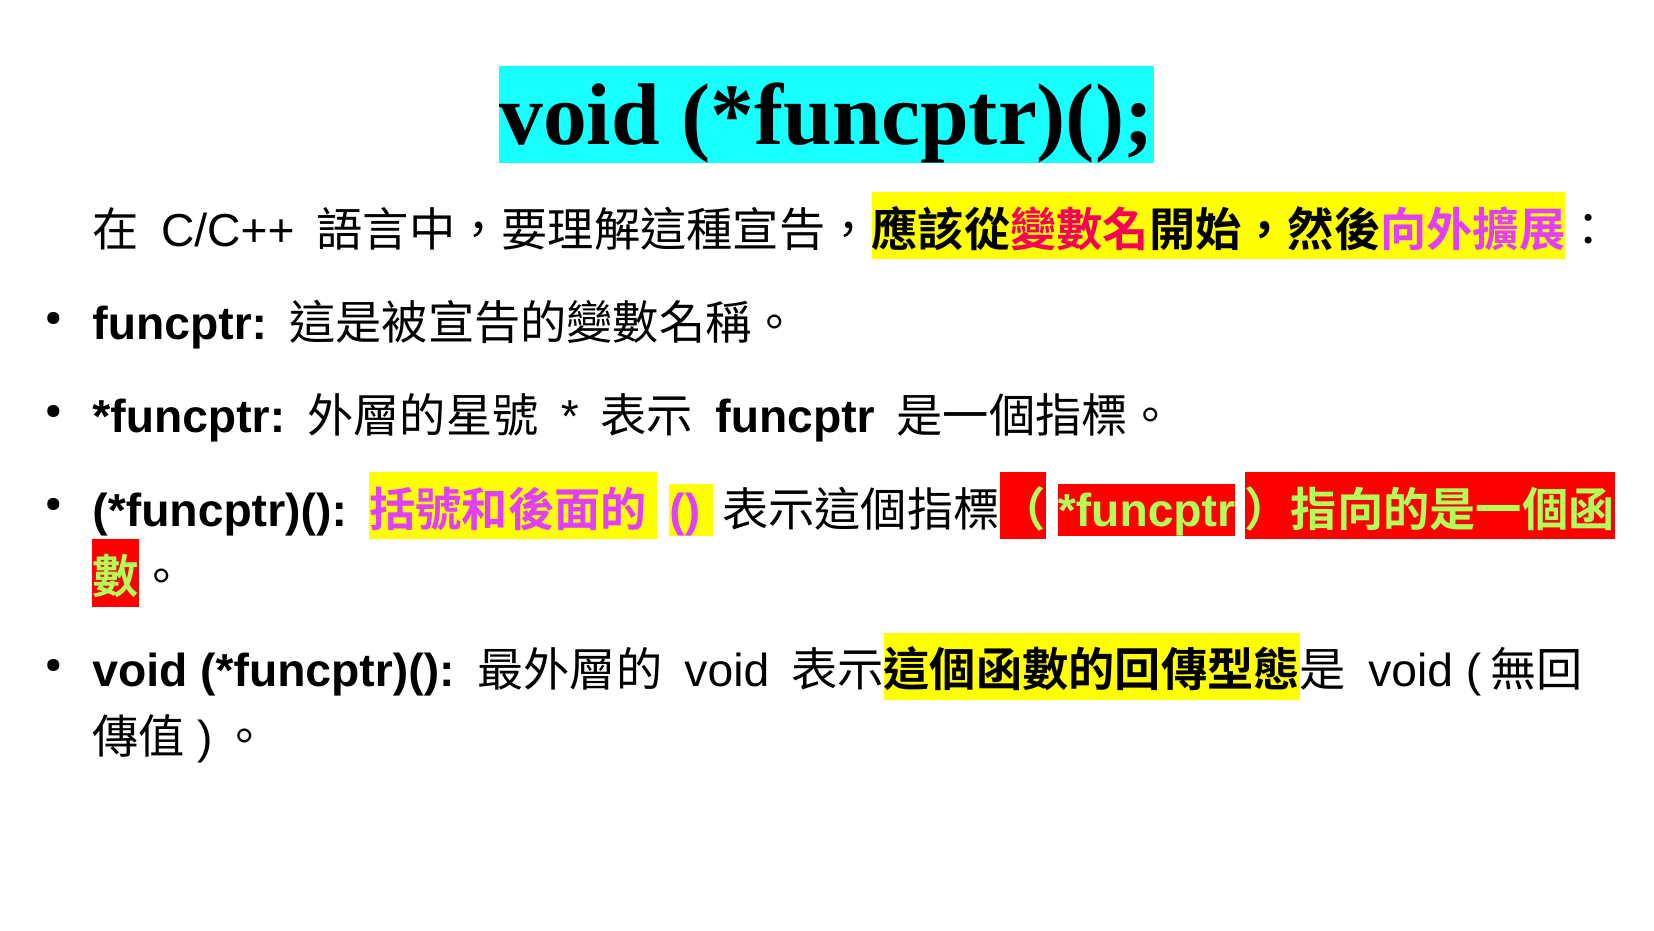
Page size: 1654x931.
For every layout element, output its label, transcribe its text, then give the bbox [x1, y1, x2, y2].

list 在 C/C++ 語言中，要理解這種宣告，應該從變數名開始，然後向外擴展： funcptr: 這是被宣告的變數名稱。 *funcptr: 外層的星號 * 表示 funcptr 是一個指標。 (*funcptr)(): 括號和後面的 () 表示這個指標（*funcptr）指向的是一個函數。 void (*funcptr)(): 最外層的 void 表示這個函數的回傳型態是 void (無回傳值)。 [29, 192, 1625, 827]
title void (*funcptr)(); [82, 37, 1571, 192]
